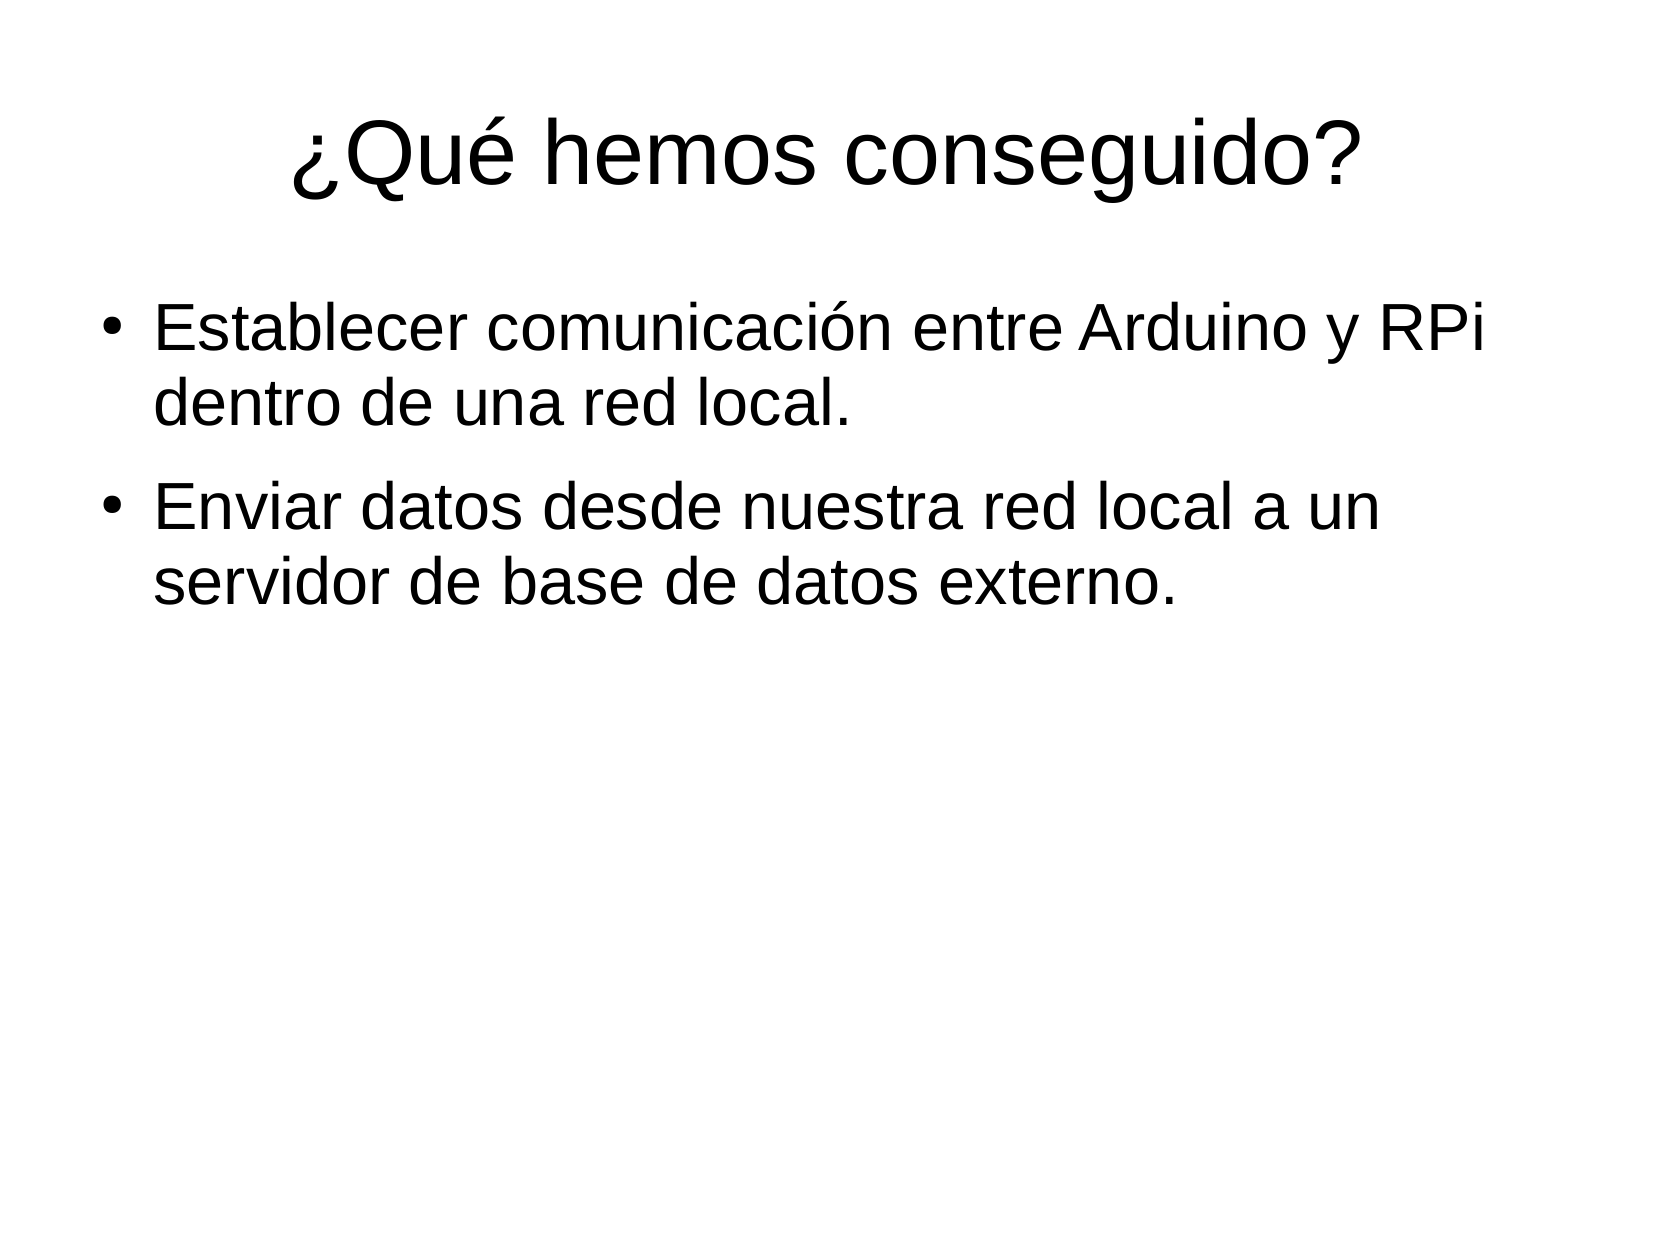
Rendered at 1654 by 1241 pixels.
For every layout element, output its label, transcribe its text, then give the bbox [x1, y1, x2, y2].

list Establecer comunicación entre Arduino y RPi dentro de una red local. Enviar datos desde nuestra red local a un servidor de base de datos externo. [82, 290, 1571, 1010]
title ¿Qué hemos conseguido? [82, 49, 1571, 257]
